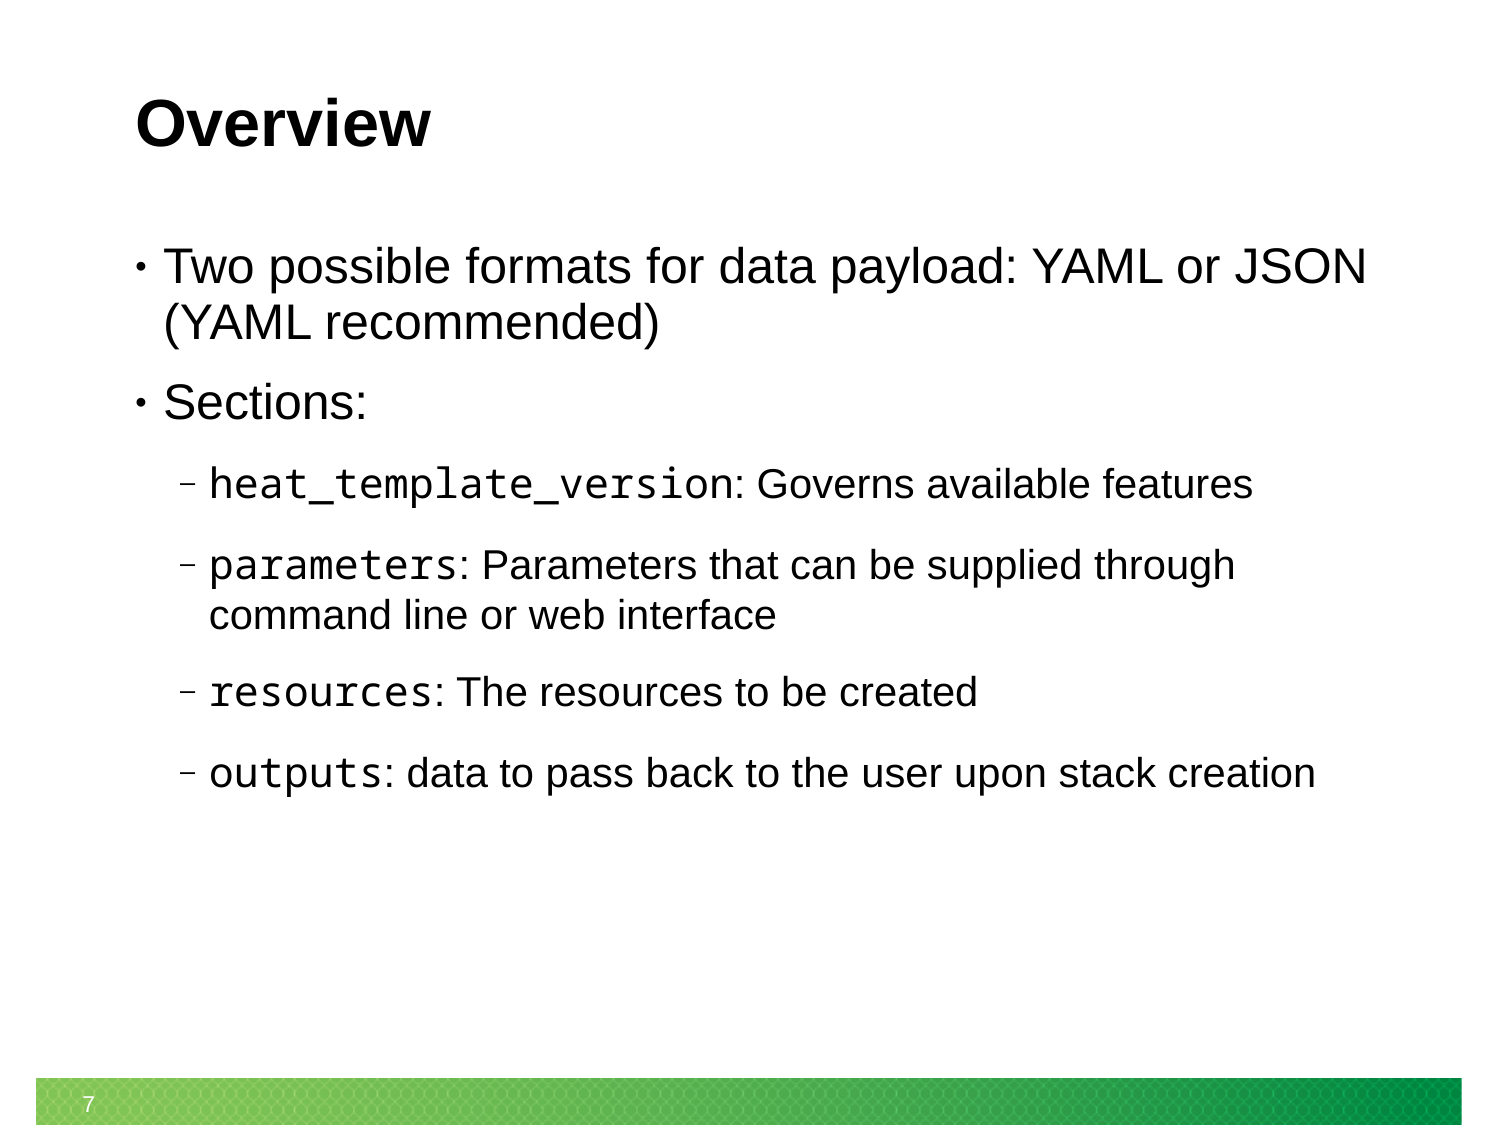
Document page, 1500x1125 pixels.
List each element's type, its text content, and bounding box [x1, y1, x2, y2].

picture [36, 1078, 1462, 1125]
list Two possible formats for data payload: YAML or JSON (YAML recommended) Sections: heat_template_version: Governs available features parameters: Parameters that can be supplied through command line or web interface resources: The resources to be created outputs: data to pass back to the user upon stack creation [135, 238, 1372, 892]
title Overview [135, 41, 1372, 204]
